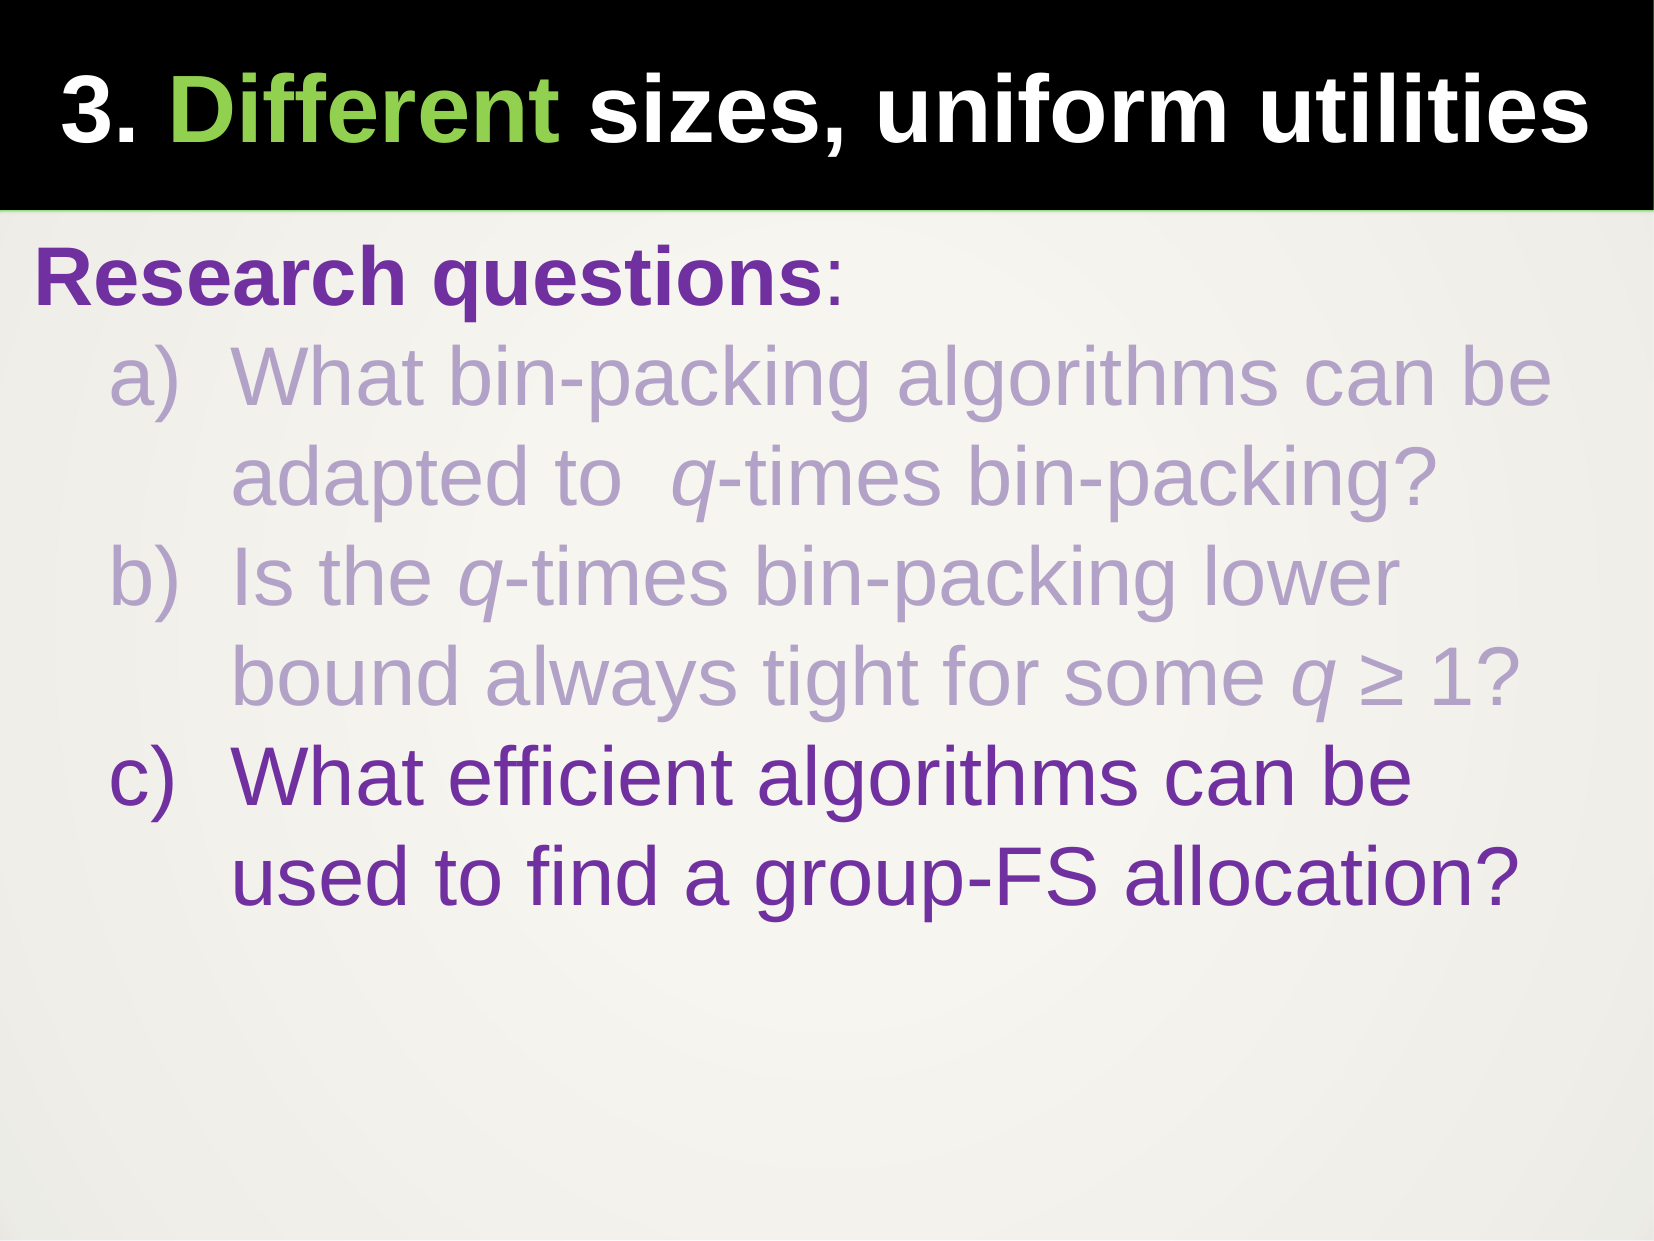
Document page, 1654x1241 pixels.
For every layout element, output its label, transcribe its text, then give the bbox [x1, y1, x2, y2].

title 3. Different sizes, uniform utilities [0, 8, 1654, 216]
text_box Research questions: What bin-packing algorithms can be adapted to q-times bin-packing? Is the q-times bin-packing lower bound always tight for some q ≥ 1? What efficient algorithms can be used to find a group-FS allocation? [18, 215, 1628, 930]
